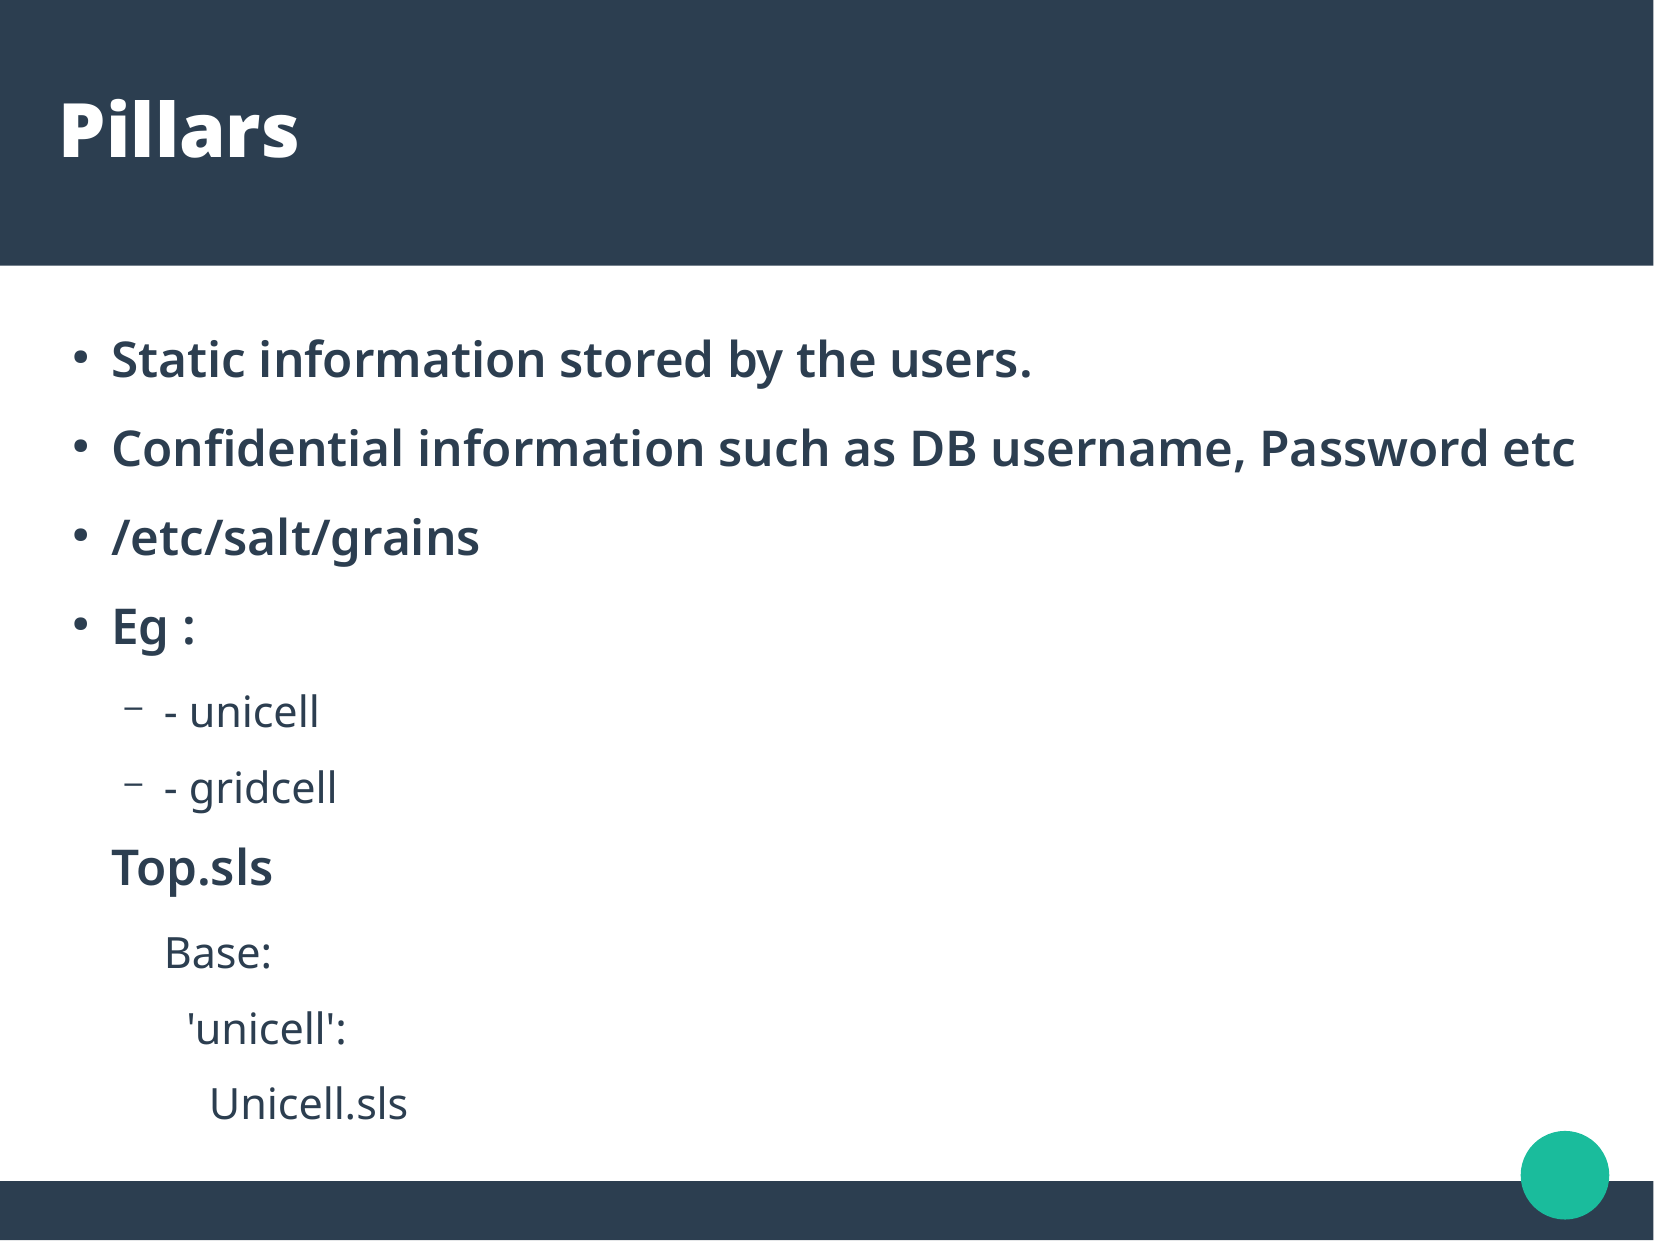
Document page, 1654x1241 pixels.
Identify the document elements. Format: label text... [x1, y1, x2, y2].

title Pillars [59, 49, 1595, 207]
list Static information stored by the users. Confidential information such as DB username, Password etc /etc/salt/grains Eg : - unicell - gridcell Top.sls Base: 'unicell': Unicell.sls [59, 324, 1595, 1152]
